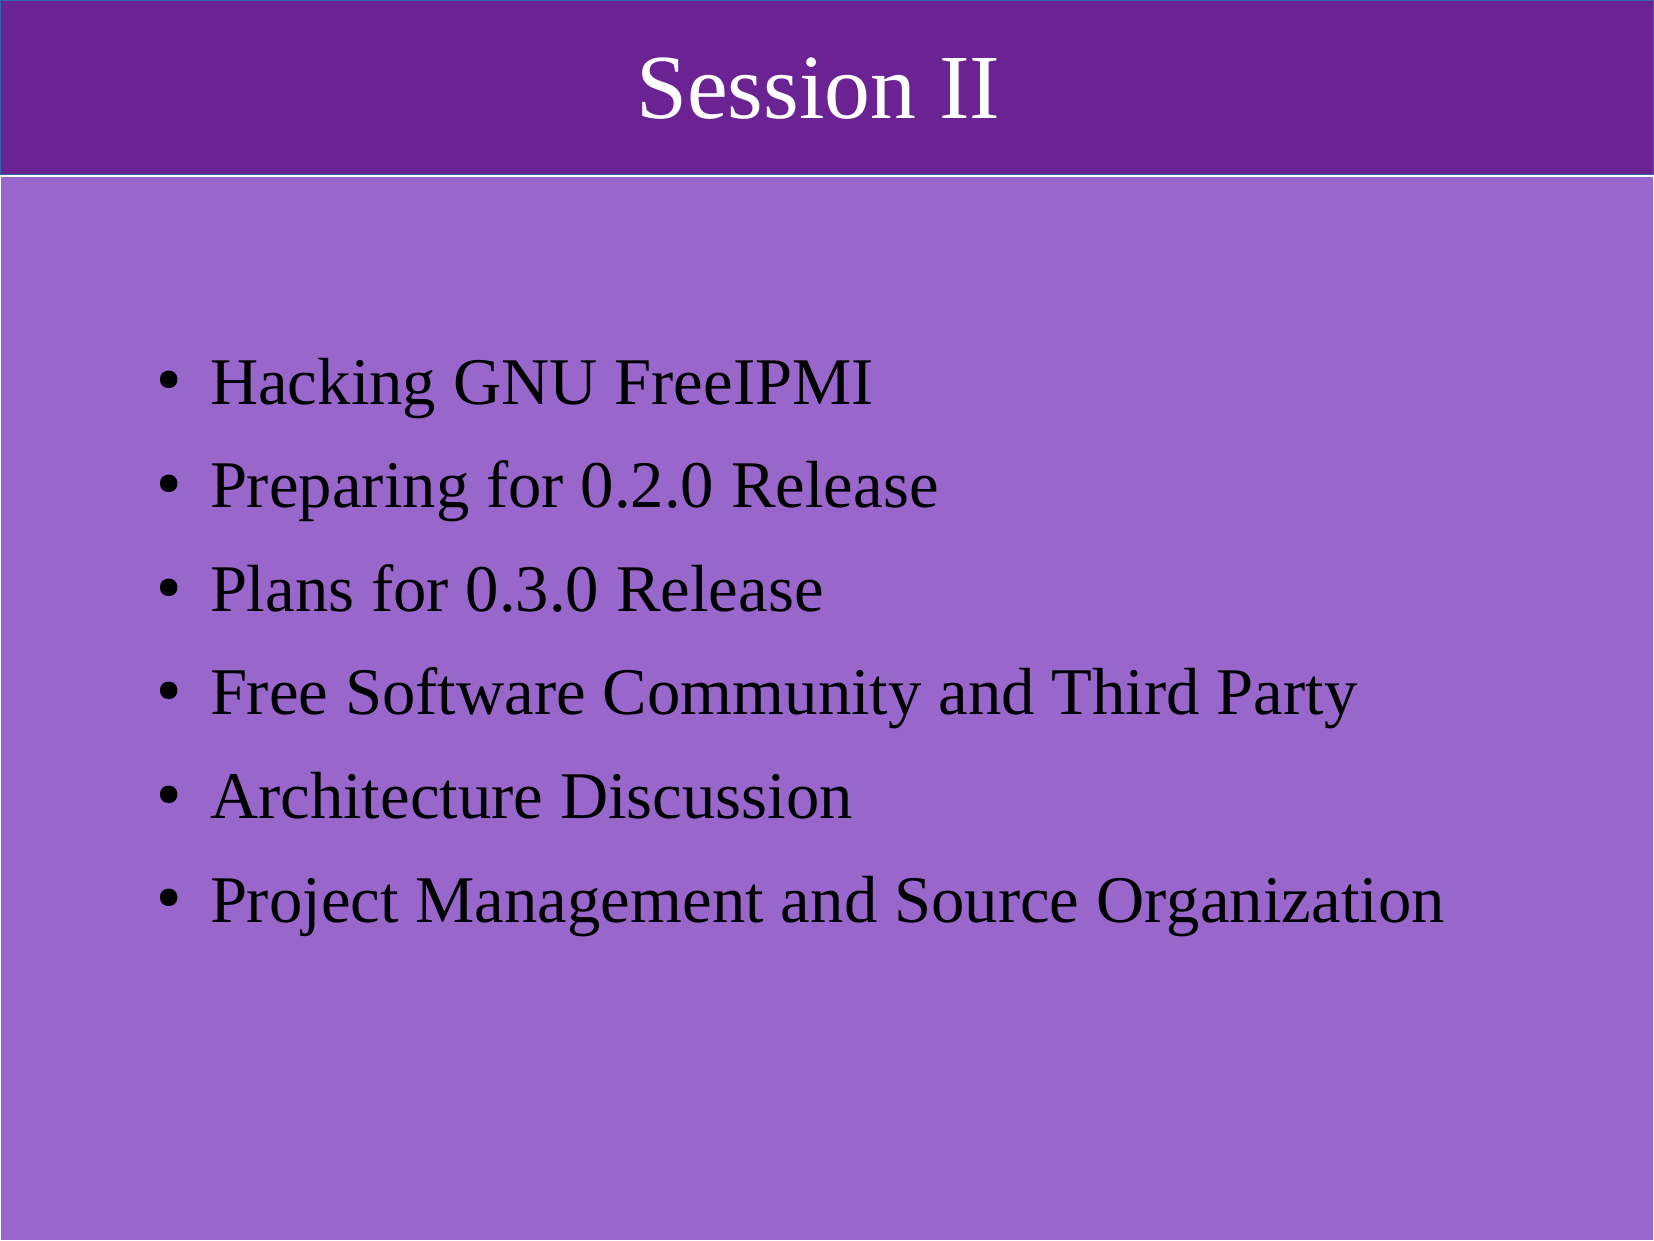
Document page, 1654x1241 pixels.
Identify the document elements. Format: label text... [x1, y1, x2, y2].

list Hacking GNU FreeIPMI Preparing for 0.2.0 Release Plans for 0.3.0 Release Free Software Community and Third Party Architecture Discussion Project Management and Source Organization [121, 344, 1534, 1127]
title Session II [112, 0, 1525, 175]
